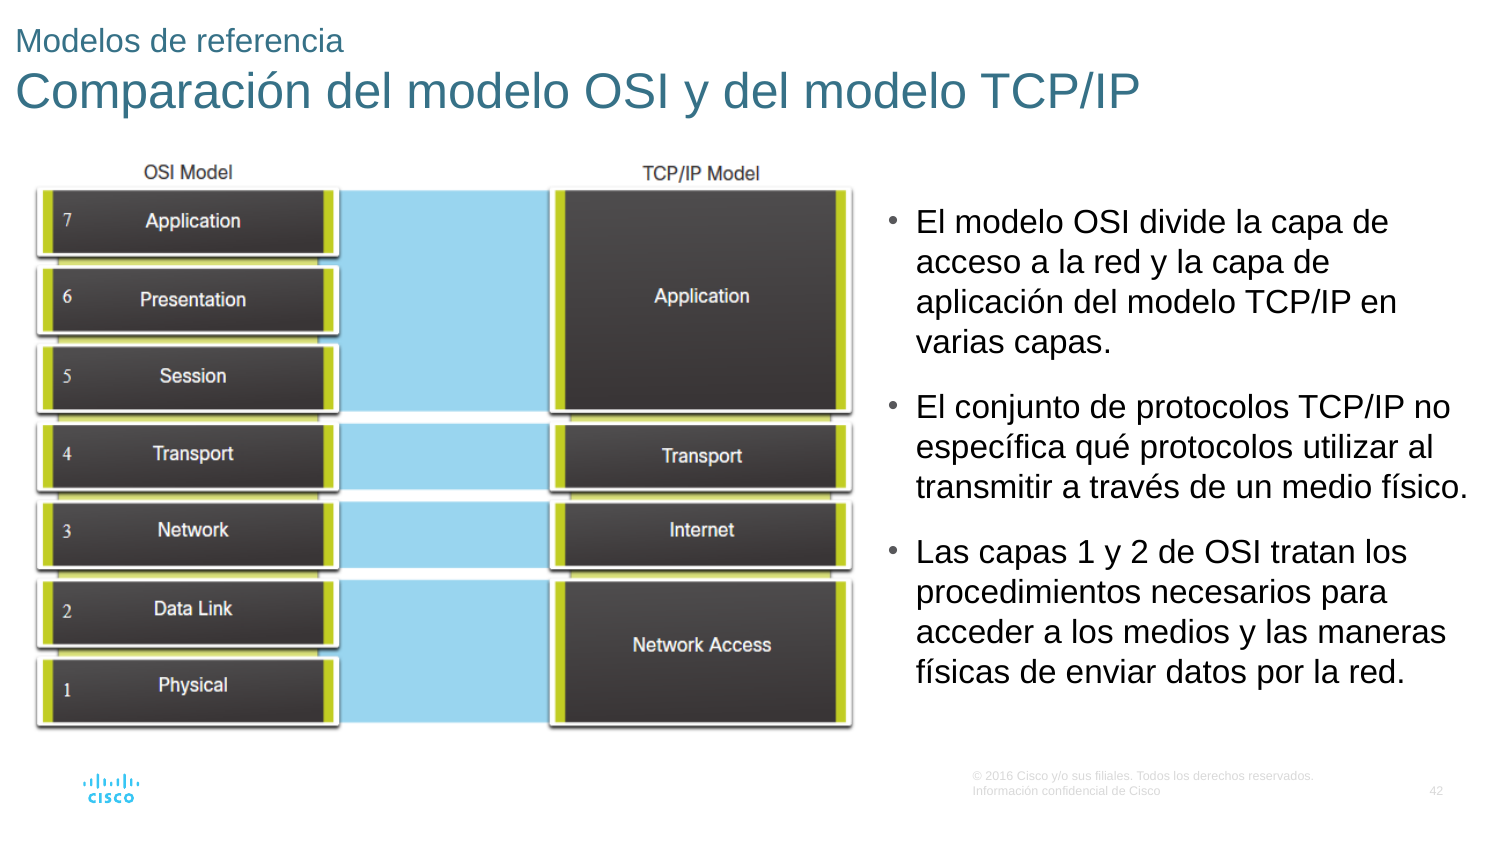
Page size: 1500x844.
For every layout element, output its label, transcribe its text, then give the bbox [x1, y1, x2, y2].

list El modelo OSI divide la capa de acceso a la red y la capa de aplicación del modelo TCP/IP en varias capas. El conjunto de protocolos TCP/IP no específica qué protocolos utilizar al transmitir a través de un medio físico. Las capas 1 y 2 de OSI tratan los procedimientos necesarios para acceder a los medios y las maneras físicas de enviar datos por la red. [872, 192, 1500, 739]
picture [28, 155, 860, 739]
title Modelos de referencia Comparación del modelo OSI y del modelo TCP/IP [0, 6, 1500, 131]
